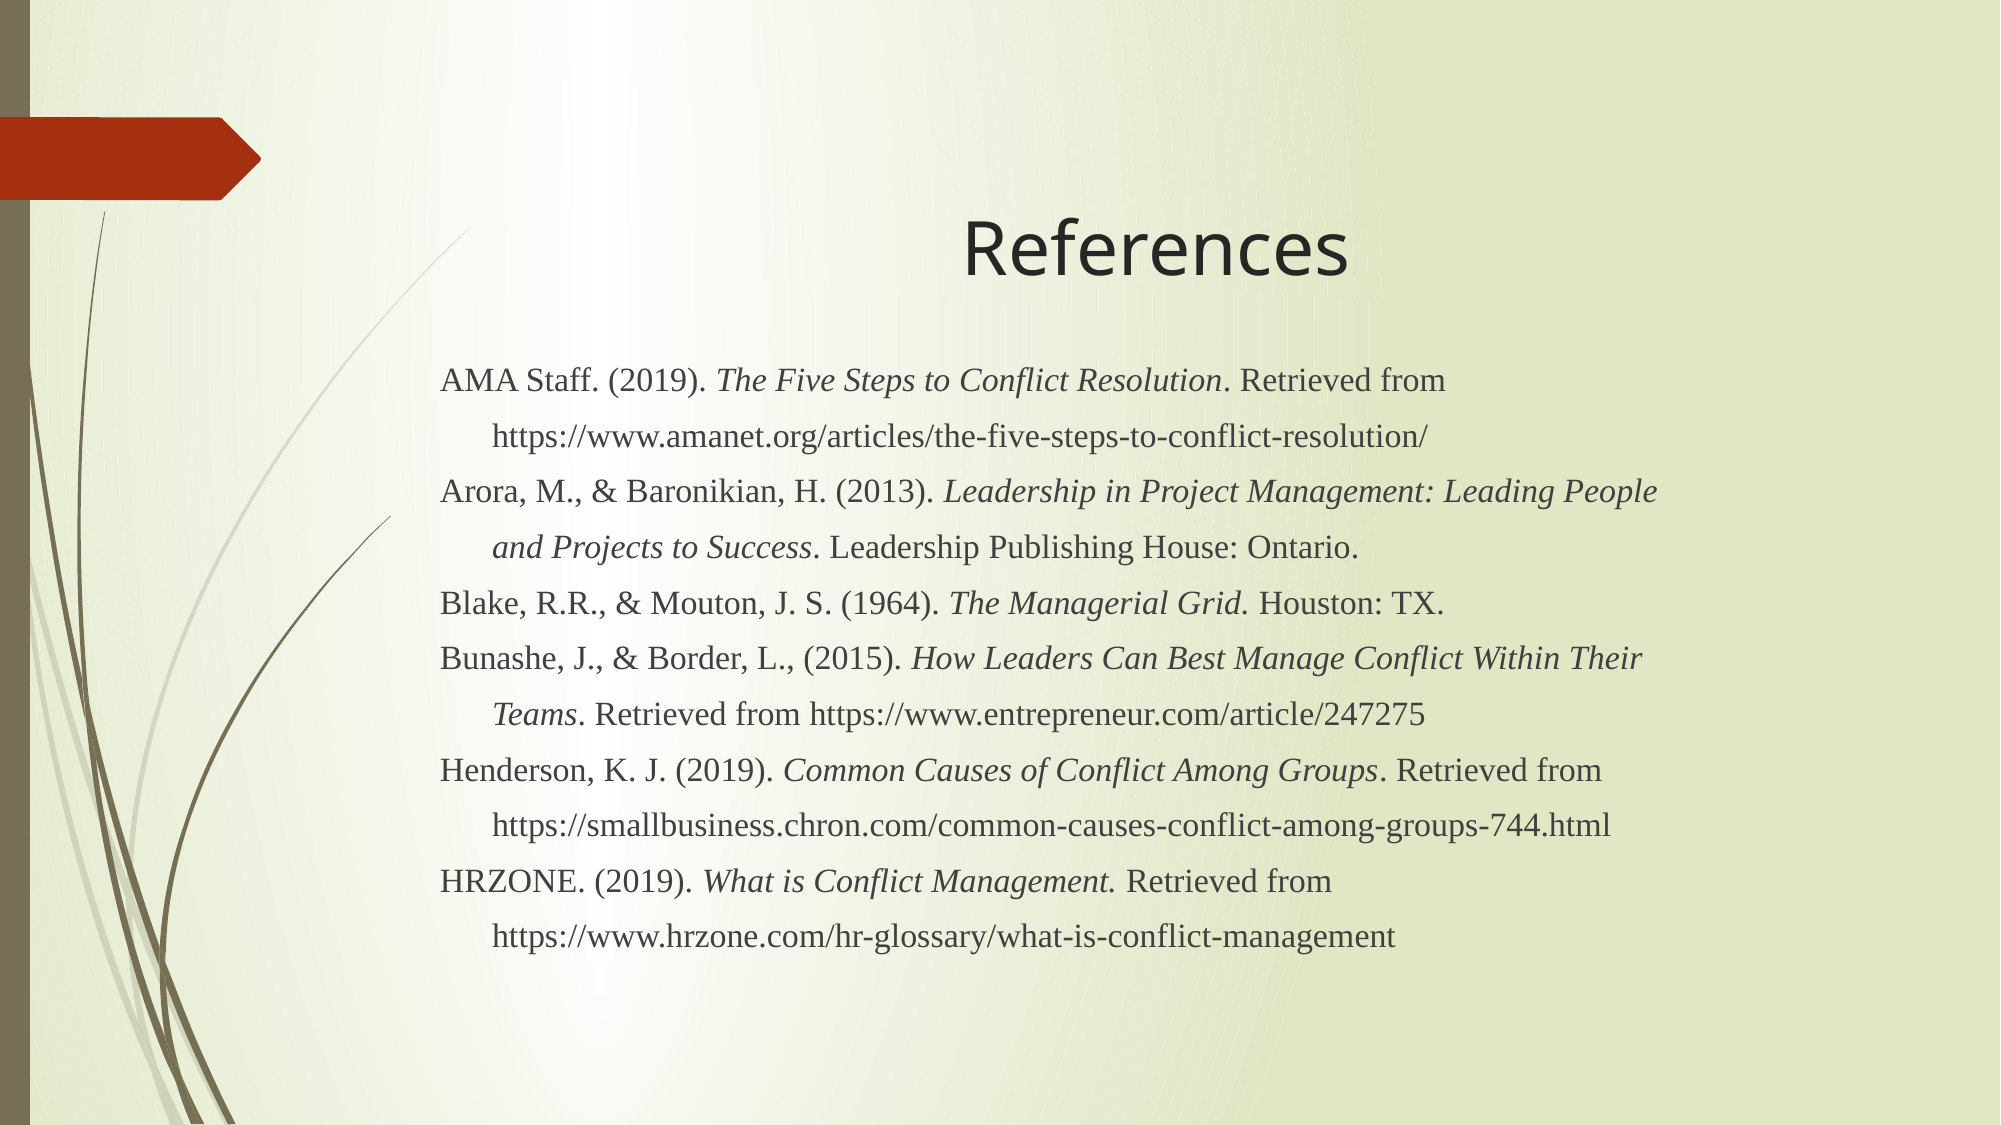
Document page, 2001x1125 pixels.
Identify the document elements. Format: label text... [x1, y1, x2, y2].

list AMA Staff. (2019). The Five Steps to Conflict Resolution. Retrieved from https://www.amanet.org/articles/the-five-steps-to-conflict-resolution/ Arora, M., & Baronikian, H. (2013). Leadership in Project Management: Leading People and Projects to Success. Leadership Publishing House: Ontario. Blake, R.R., & Mouton, J. S. (1964). The Managerial Grid. Houston: TX. Bunashe, J., & Border, L., (2015). How Leaders Can Best Manage Conflict Within Their Teams. Retrieved from https://www.entrepreneur.com/article/247275 Henderson, K. J. (2019). Common Causes of Conflict Among Groups. Retrieved from https://smallbusiness.chron.com/common-causes-conflict-among-groups-744.html HRZONE. (2019). What is Conflict Management. Retrieved from https://www.hrzone.com/hr-glossary/what-is-conflict-management [424, 350, 1888, 970]
title References [425, 102, 1888, 313]
